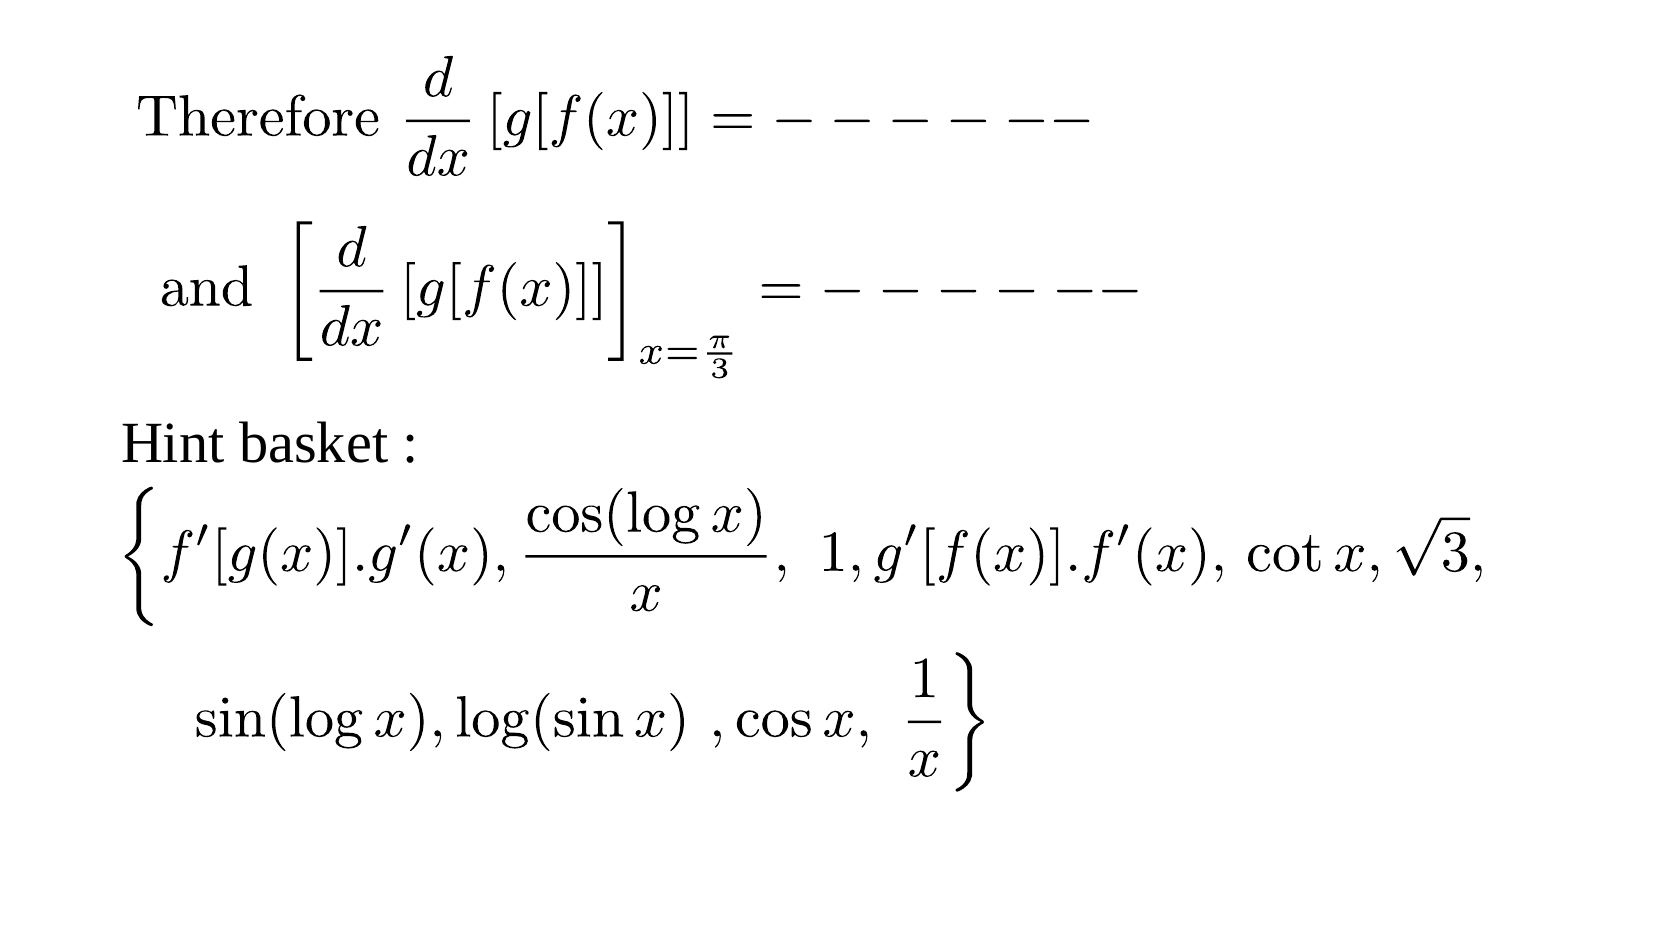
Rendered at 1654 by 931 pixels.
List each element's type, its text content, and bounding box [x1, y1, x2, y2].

title Hint basket : [47, 37, 1607, 886]
text_box [196, 652, 984, 792]
text_box [119, 486, 1482, 627]
text_box [161, 221, 1138, 379]
text_box [138, 55, 1090, 177]
